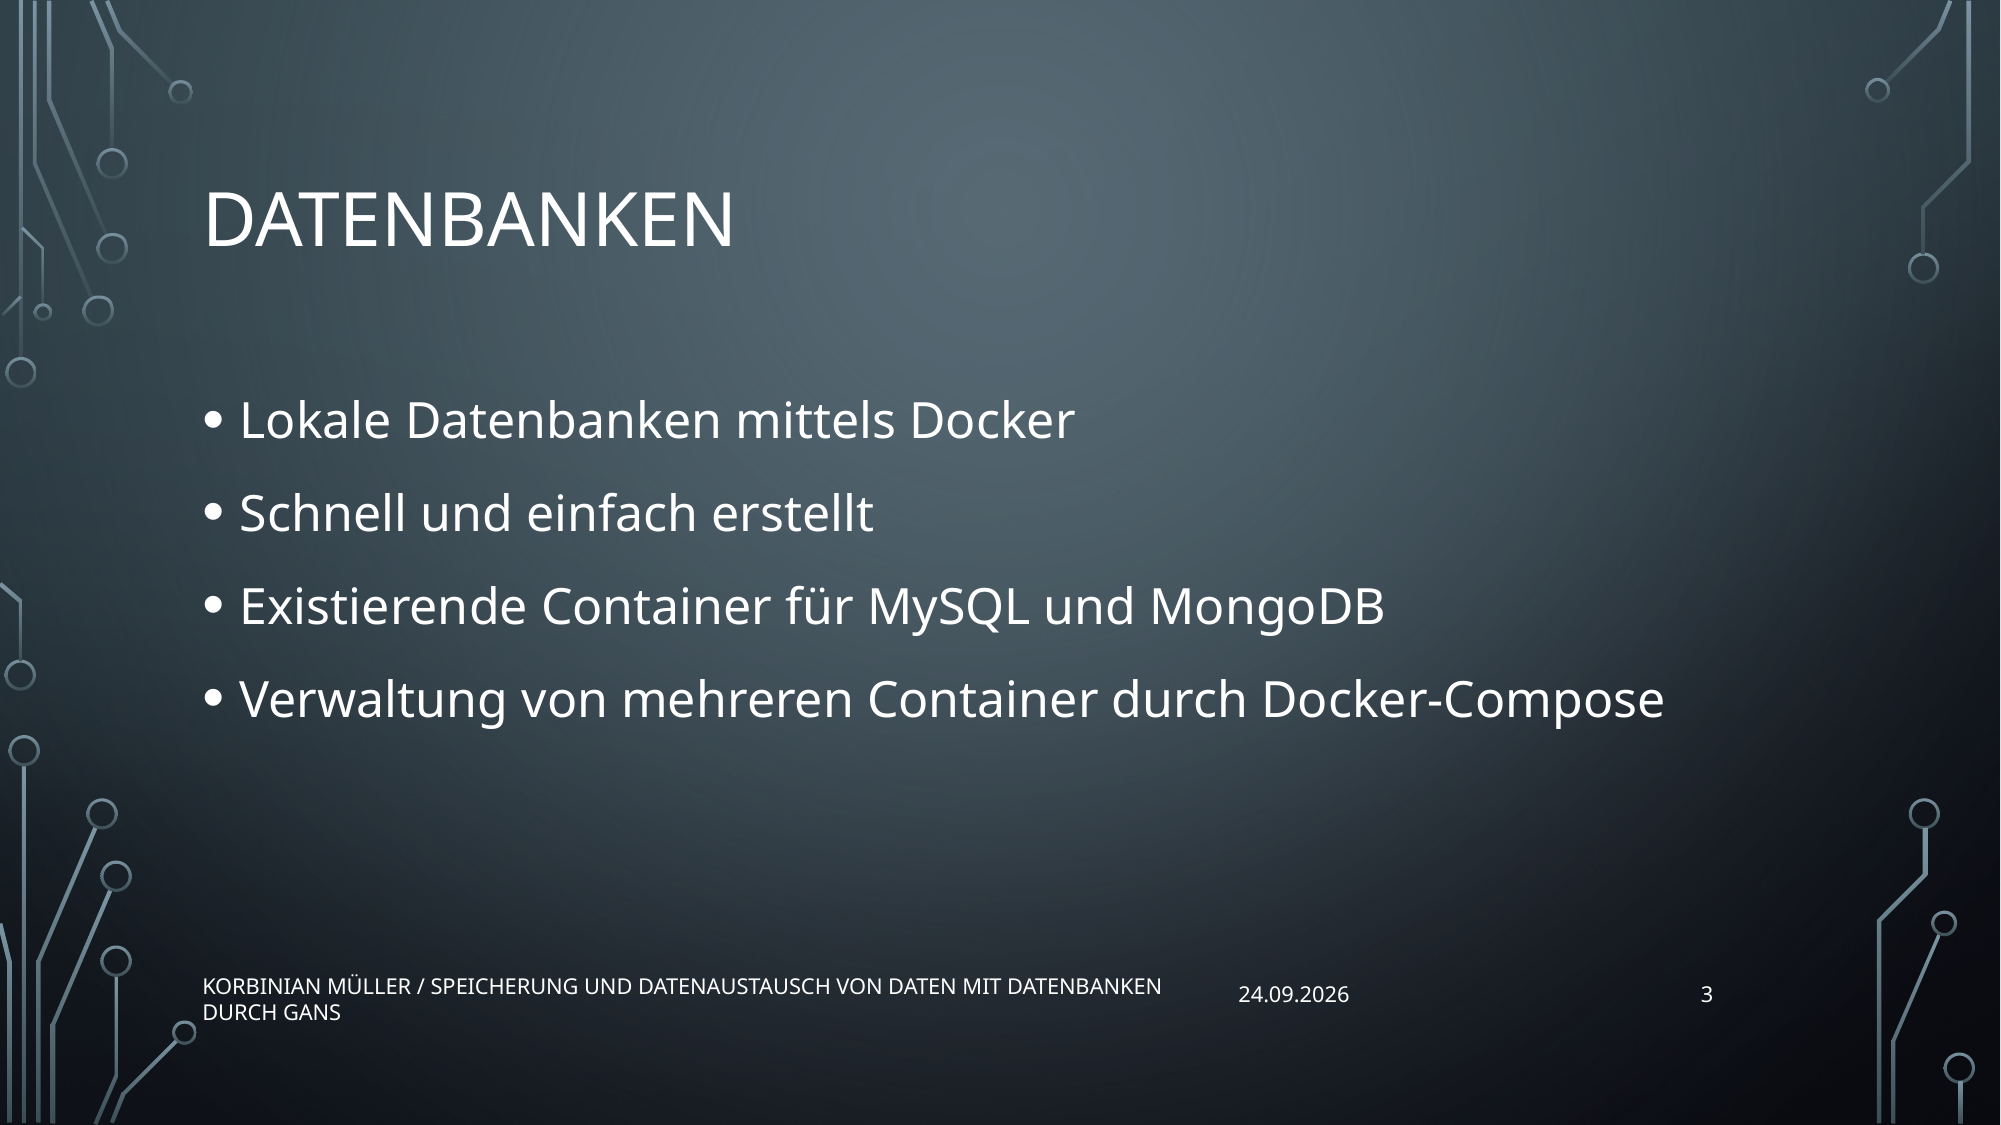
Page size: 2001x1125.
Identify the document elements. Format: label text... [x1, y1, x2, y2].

text_box 14.02.2025 [1223, 965, 1674, 1025]
text_box Korbinian Müller / Speicherung und Datenaustausch von Daten mit Datenbanken durch GANs [187, 965, 1211, 1025]
text_box 3 [1685, 965, 1813, 1025]
title Datenbanken [187, 101, 1813, 344]
list Lokale Datenbanken mittels Docker Schnell und einfach erstellt Existierende Container für MySQL und MongoDB Verwaltung von mehreren Container durch Docker-Compose [187, 369, 1813, 951]
